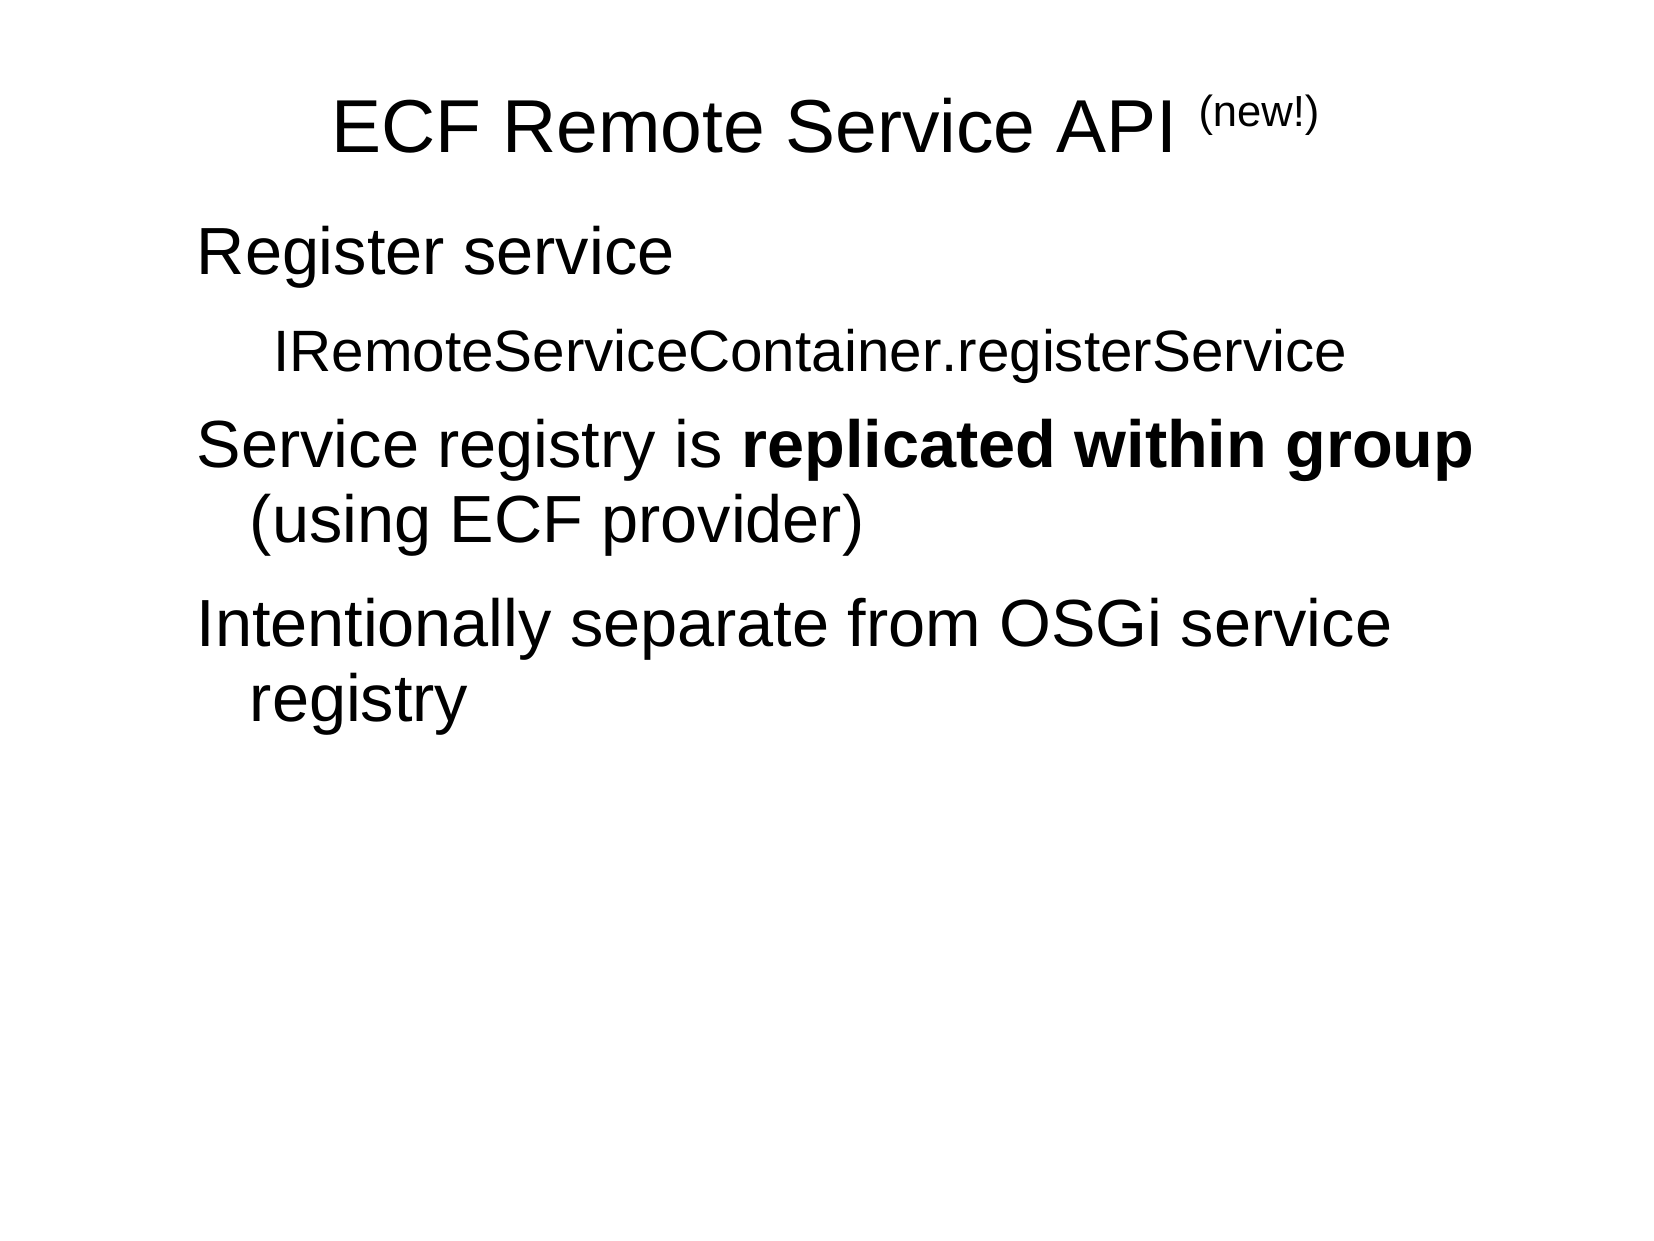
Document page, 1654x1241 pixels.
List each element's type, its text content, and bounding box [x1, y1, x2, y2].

title ECF Remote Service API (new!) [317, 76, 1349, 206]
list Register service IRemoteServiceContainer.registerService Service registry is replicated within group (using ECF provider) Intentionally separate from OSGi service registry [164, 206, 1530, 993]
